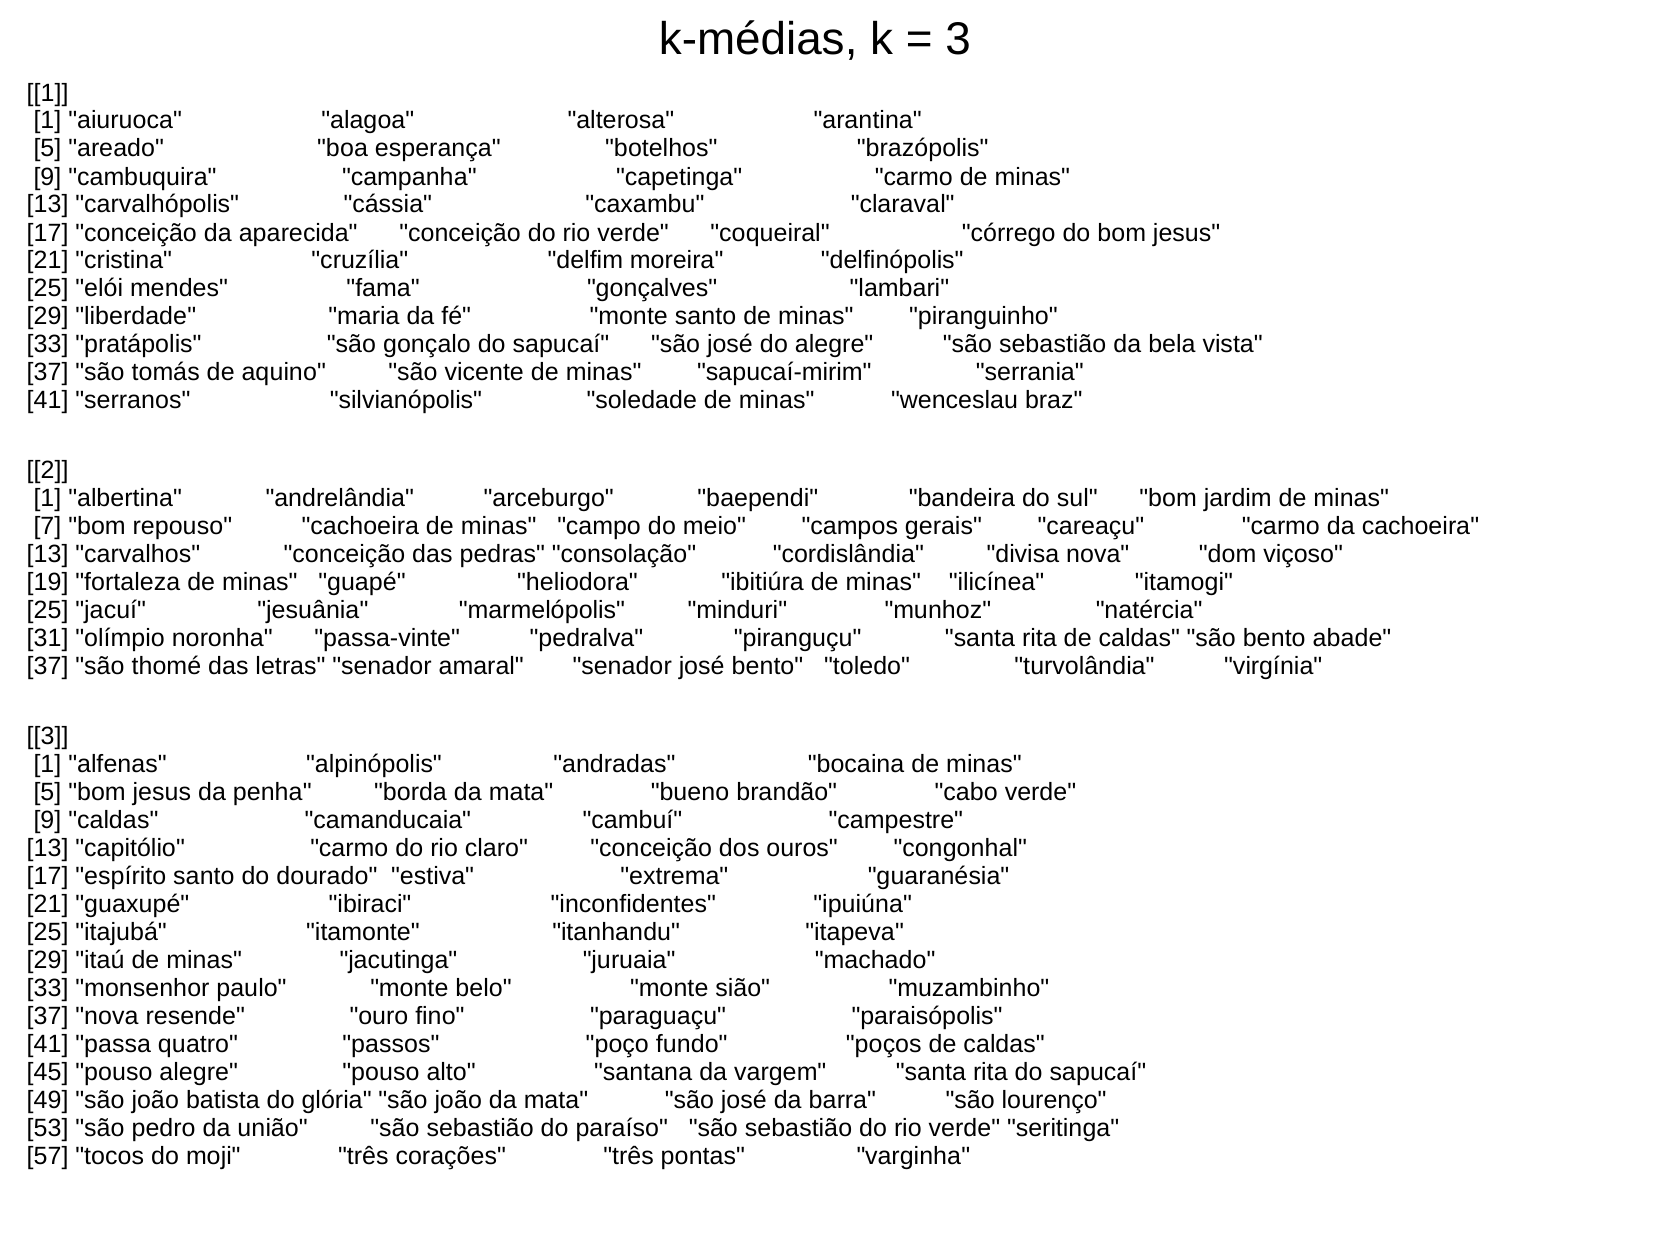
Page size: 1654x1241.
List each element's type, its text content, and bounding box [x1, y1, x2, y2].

text_box [[1]] [1] "aiuruoca" "alagoa" "alterosa" "arantina" [5] "areado" "boa esperança" "botelhos" "brazópolis" [9] "cambuquira" "campanha" "capetinga" "carmo de minas" [13] "carvalhópolis" "cássia" "caxambu" "claraval" [17] "conceição da aparecida" "conceição do rio verde" "coqueiral" "córrego do bom jesus" [21] "cristina" "cruzília" "delfim moreira" "delfinópolis" [25] "elói mendes" "fama" "gonçalves" "lambari" [29] "liberdade" "maria da fé" "monte santo de minas" "piranguinho" [33] "pratápolis" "são gonçalo do sapucaí" "são josé do alegre" "são sebastião da bela vista" [37] "são tomás de aquino" "são vicente de minas" "sapucaí-mirim" "serrania" [41] "serranos" "silvianópolis" "soledade de minas" "wenceslau braz" [[2]] [1] "albertina" "andrelândia" "arceburgo" "baependi" "bandeira do sul" "bom jardim de minas" [7] "bom repouso" "cachoeira de minas" "campo do meio" "campos gerais" "careaçu" "carmo da cachoeira" [13] "carvalhos" "conceição das pedras" "consolação" "cordislândia" "divisa nova" "dom viçoso" [19] "fortaleza de minas" "guapé" "heliodora" "ibitiúra de minas" "ilicínea" "itamogi" [25] "jacuí" "jesuânia" "marmelópolis" "minduri" "munhoz" "natércia" [31] "olímpio noronha" "passa-vinte" "pedralva" "piranguçu" "santa rita de caldas" "são bento abade" [37] "são thomé das letras" "senador amaral" "senador josé bento" "toledo" "turvolândia" "virgínia" [[3]] [1] "alfenas" "alpinópolis" "andradas" "bocaina de minas" [5] "bom jesus da penha" "borda da mata" "bueno brandão" "cabo verde" [9] "caldas" "camanducaia" "cambuí" "campestre" [13] "capitólio" "carmo do rio claro" "conceição dos ouros" "congonhal" [17] "espírito santo do dourado" "estiva" "extrema" "guaranésia" [21] "guaxupé" "ibiraci" "inconfidentes" "ipuiúna" [25] "itajubá" "itamonte" "itanhandu" "itapeva" [29] "itaú de minas" "jacutinga" "juruaia" "machado" [33] "monsenhor paulo" "monte belo" "monte sião" "muzambinho" [37] "nova resende" "ouro fino" "paraguaçu" "paraisópolis" [41] "passa quatro" "passos" "poço fundo" "poços de caldas" [45] "pouso alegre" "pouso alto" "santana da vargem" "santa rita do sapucaí" [49] "são joão batista do glória" "são joão da mata" "são josé da barra" "são lourenço" [53] "são pedro da união" "são sebastião do paraíso" "são sebastião do rio verde" "seritinga" [57] "tocos do moji" "três corações" "três pontas" "varginha" [11, 70, 1515, 1178]
title k-médias, k = 3 [70, 0, 1560, 142]
